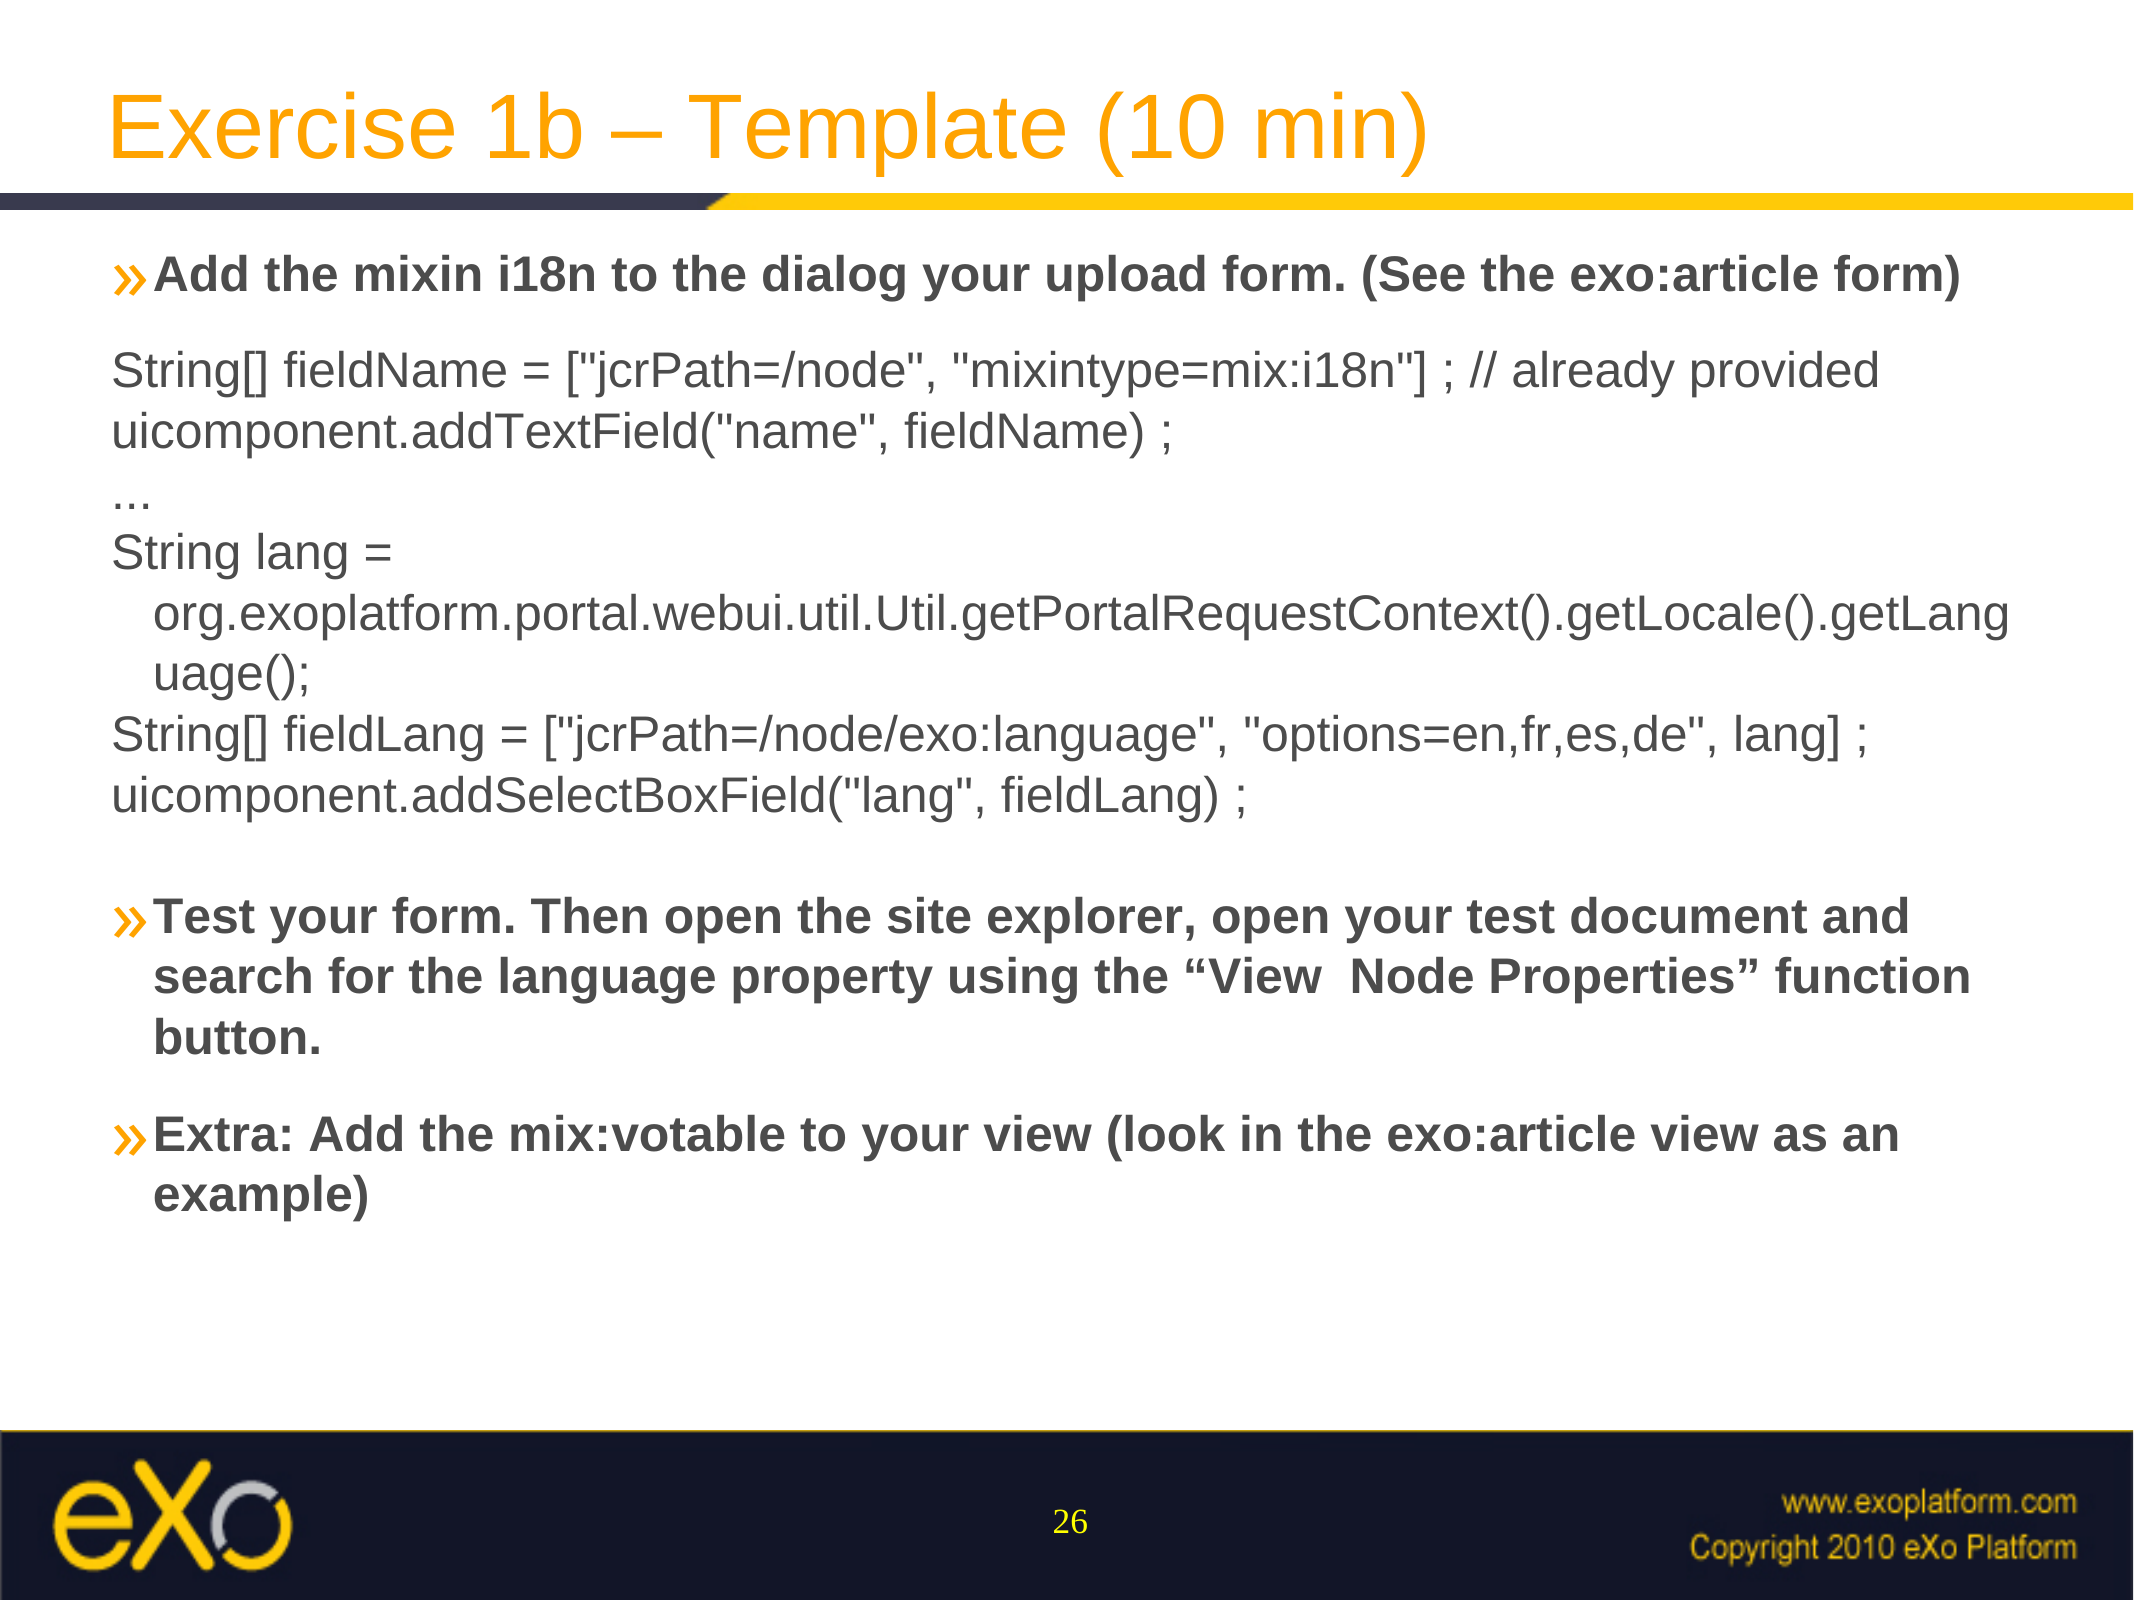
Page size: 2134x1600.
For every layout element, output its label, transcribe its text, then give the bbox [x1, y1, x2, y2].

picture [0, 193, 2134, 210]
text_box Exercise 1b – Template (10 min) [106, 63, 2027, 194]
picture [0, 1430, 2134, 1600]
text_box Add the mixin i18n to the dialog your upload form. (See the exo:article form) String[] fieldName = ["jcrPath=/node", "mixintype=mix:i18n"] ; // already provided uicomponent.addTextField("name", fieldName) ; ... String lang = org.exoplatform.portal.webui.util.Util.getPortalRequestContext().getLocale().getLanguage(); String[] fieldLang = ["jcrPath=/node/exo:language", "options=en,fr,es,de", lang] ; uicomponent.addSelectBoxField("lang", fieldLang) ; Test your form. Then open the site explorer, open your test document and search for the language property using the “View Node Properties” function button. Extra: Add the mix:votable to your view (look in the exo:article view as an example) [110, 240, 2031, 1390]
